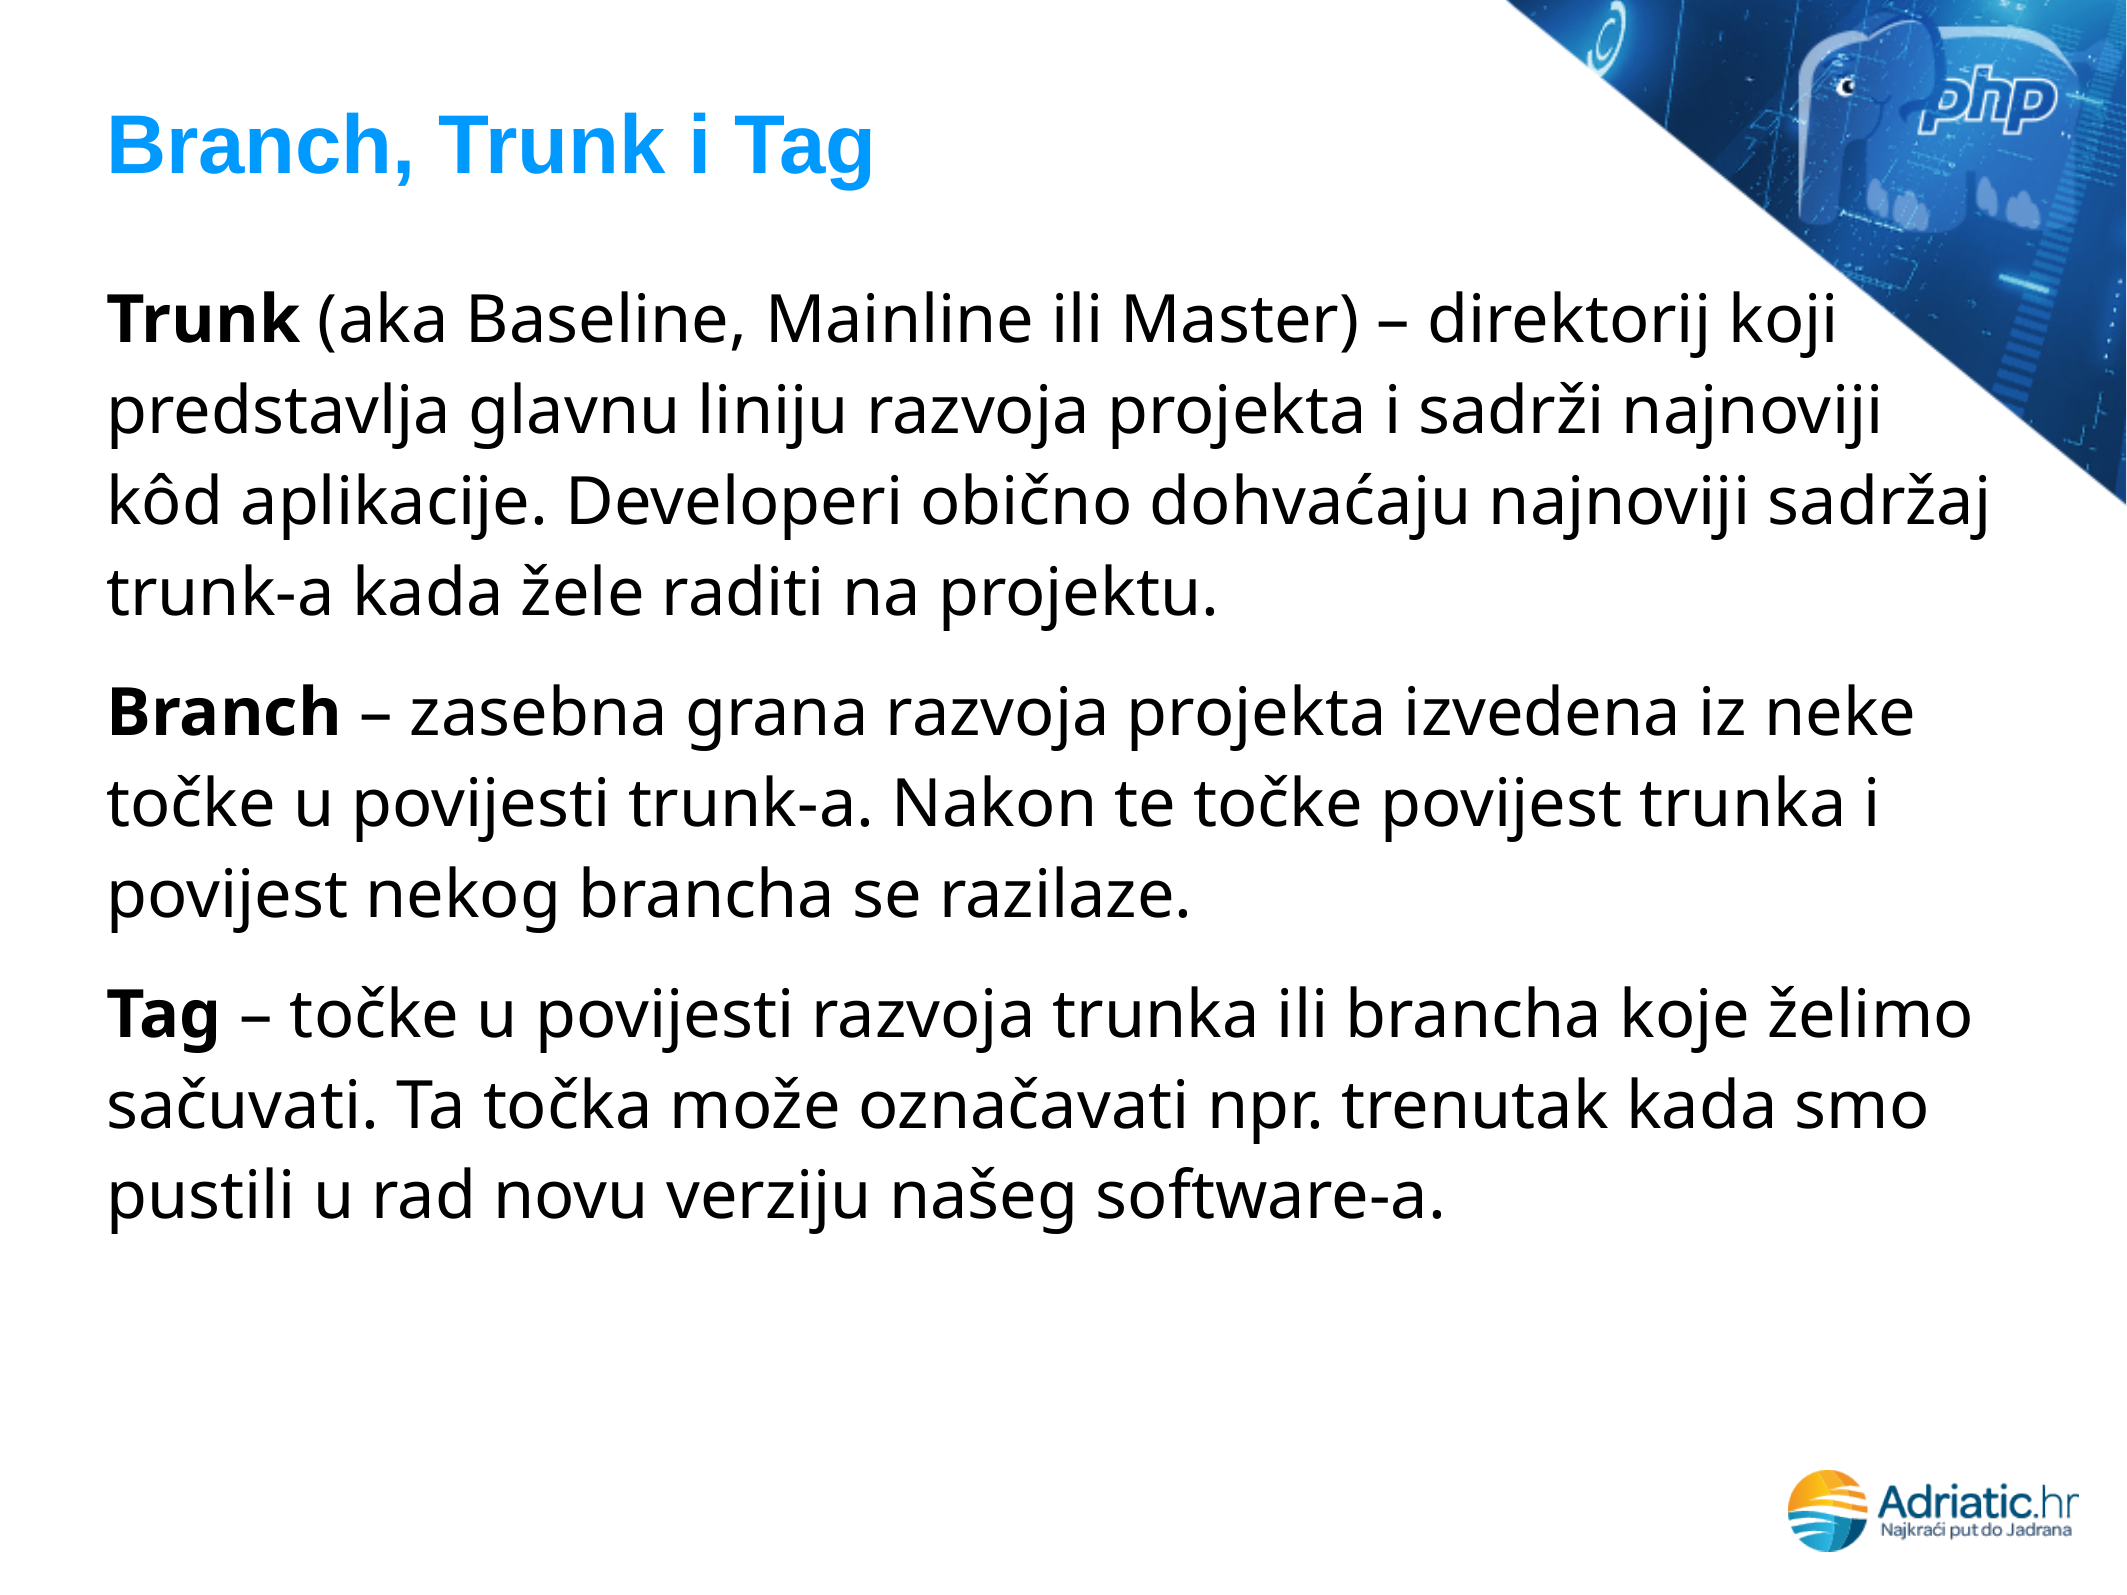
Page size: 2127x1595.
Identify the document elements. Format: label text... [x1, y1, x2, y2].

title Branch, Trunk i Tag [106, 70, 1630, 219]
picture [1505, 0, 2127, 625]
picture [1788, 1470, 2079, 1552]
list Trunk (aka Baseline, Mainline ili Master) – direktorij koji predstavlja glavnu liniju razvoja projekta i sadrži najnoviji kôd aplikacije. Developeri obično dohvaćaju najnoviji sadržaj trunk-a kada žele raditi na projektu. Branch – zasebna grana razvoja projekta izvedena iz neke točke u povijesti trunk-a. Nakon te točke povijest trunka i povijest nekog brancha se razilaze. Tag – točke u povijesti razvoja trunka ili brancha koje želimo sačuvati. Ta točka može označavati npr. trenutak kada smo pustili u rad novu verziju našeg software-a. [106, 271, 2020, 1453]
